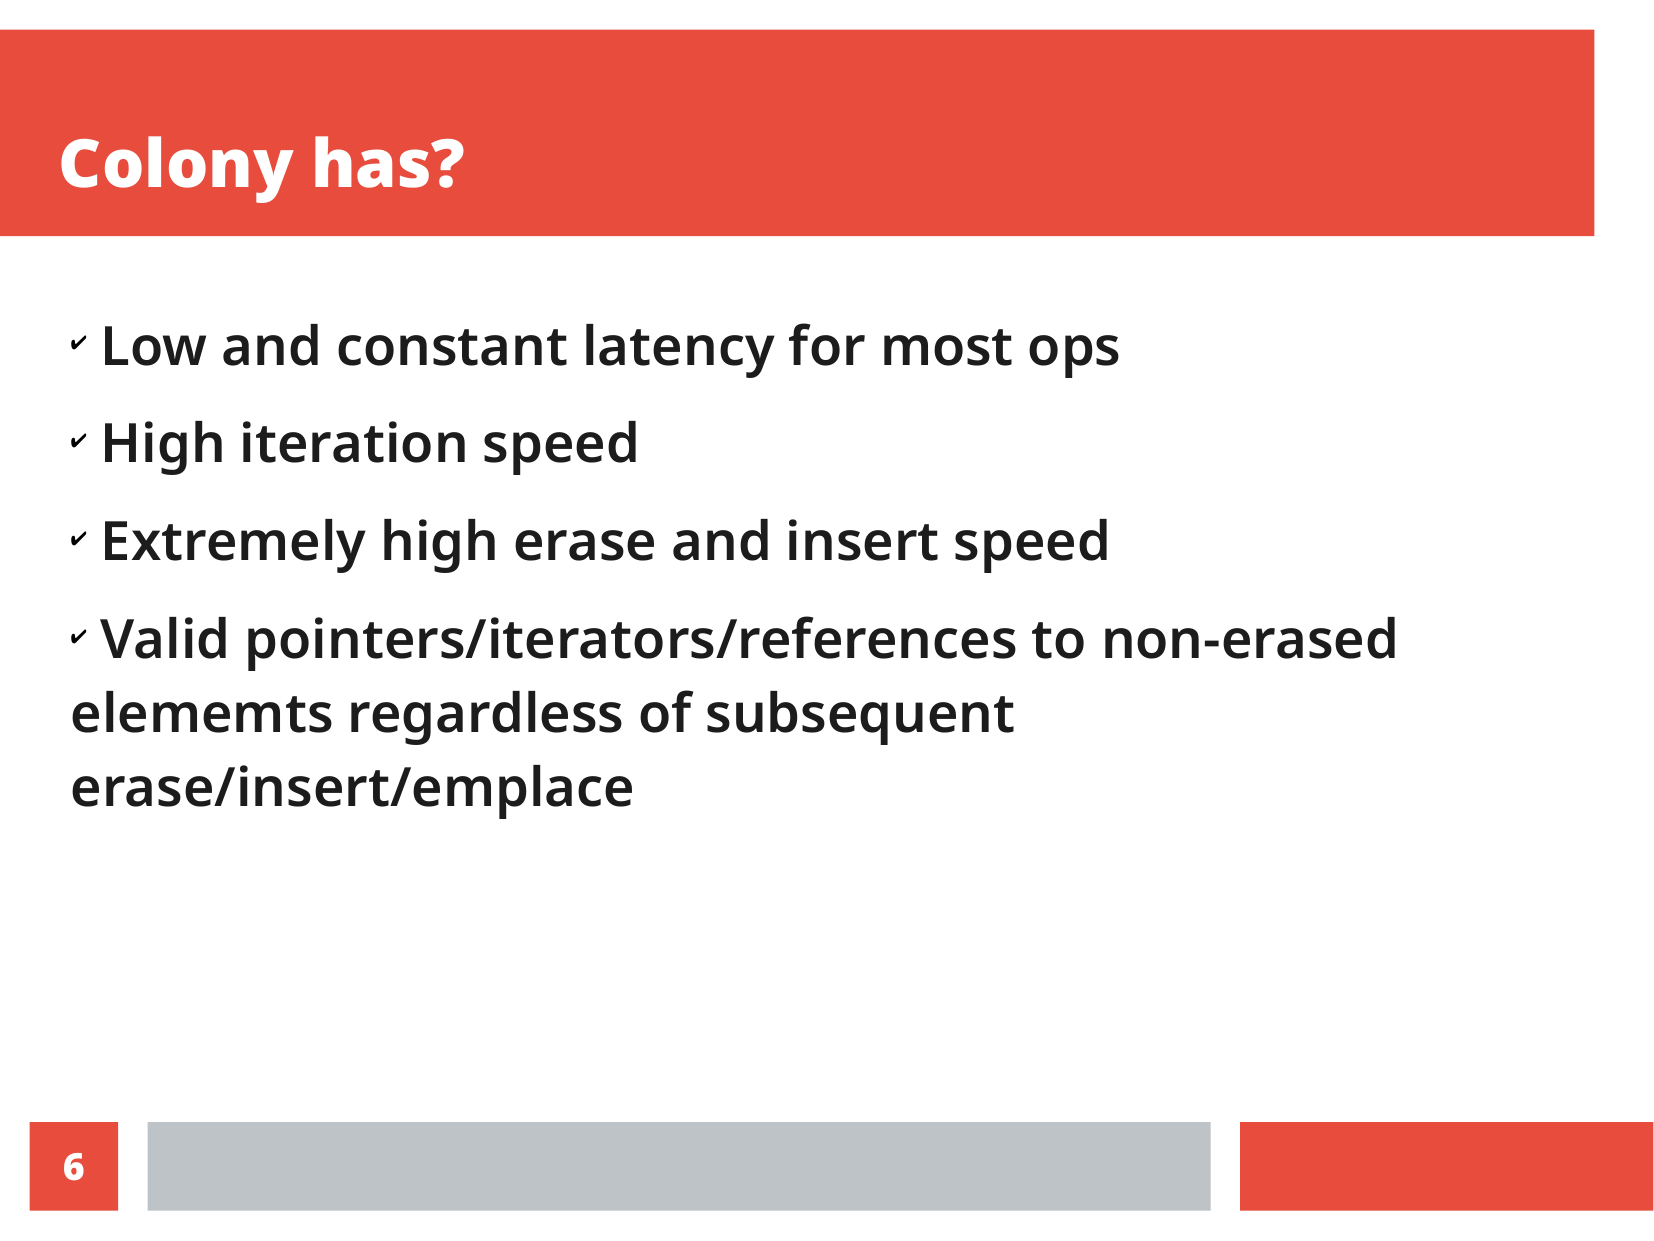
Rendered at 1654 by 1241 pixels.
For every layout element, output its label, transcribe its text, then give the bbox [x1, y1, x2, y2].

list Low and constant latency for most ops High iteration speed Extremely high erase and insert speed Valid pointers/iterators/references to non-erased elememts regardless of subsequent erase/insert/emplace [70, 307, 1577, 1075]
title Colony has? [59, 59, 1595, 207]
